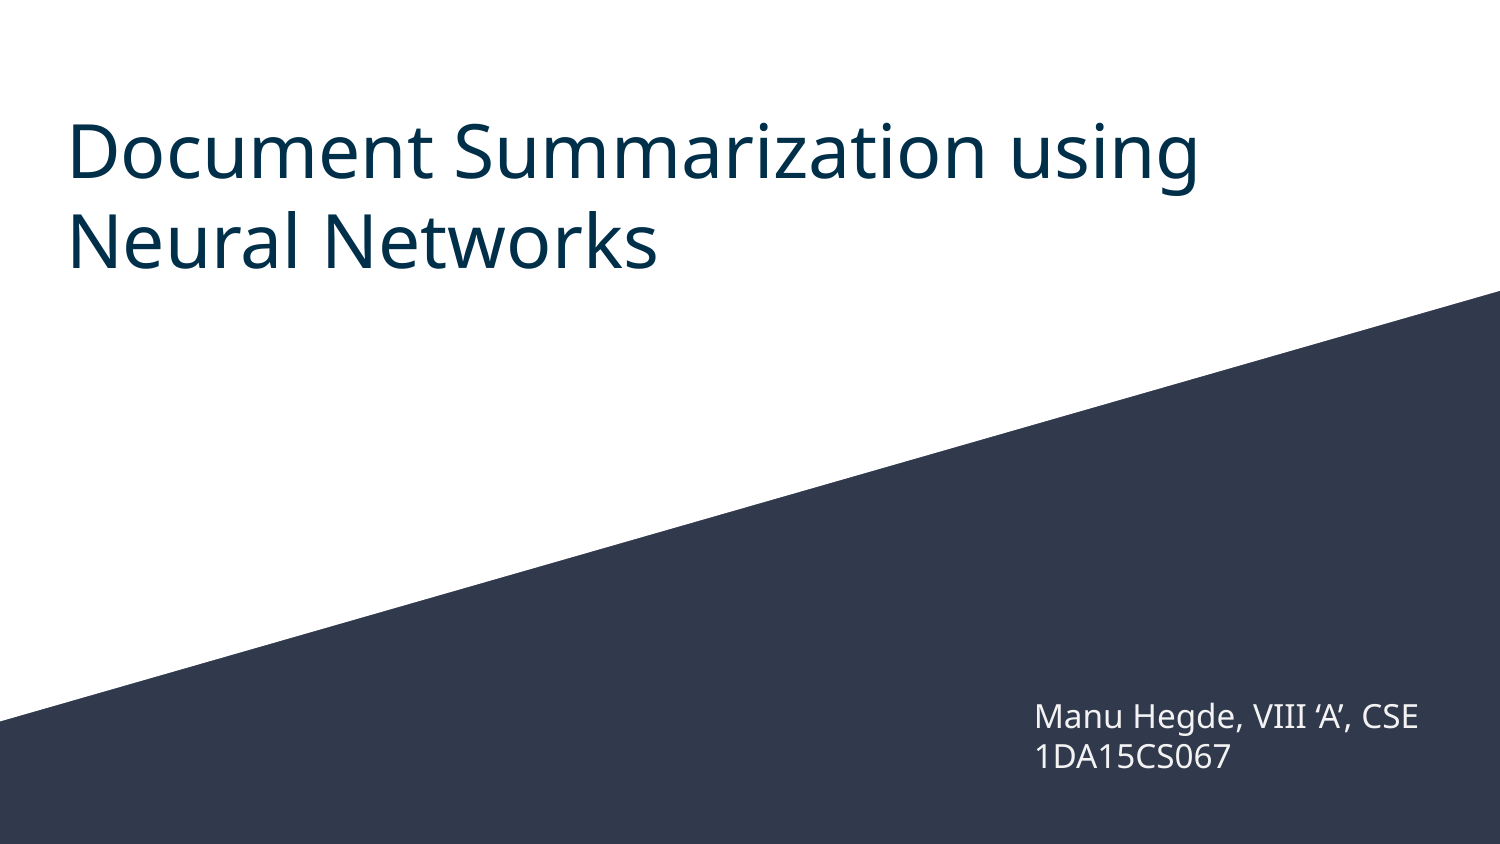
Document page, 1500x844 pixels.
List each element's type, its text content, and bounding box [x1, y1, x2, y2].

subtitle Manu Hegde, VIII ‘A’, CSE 1DA15CS067 [1018, 680, 1500, 844]
title Document Summarization using Neural Networks [51, 88, 1449, 299]
